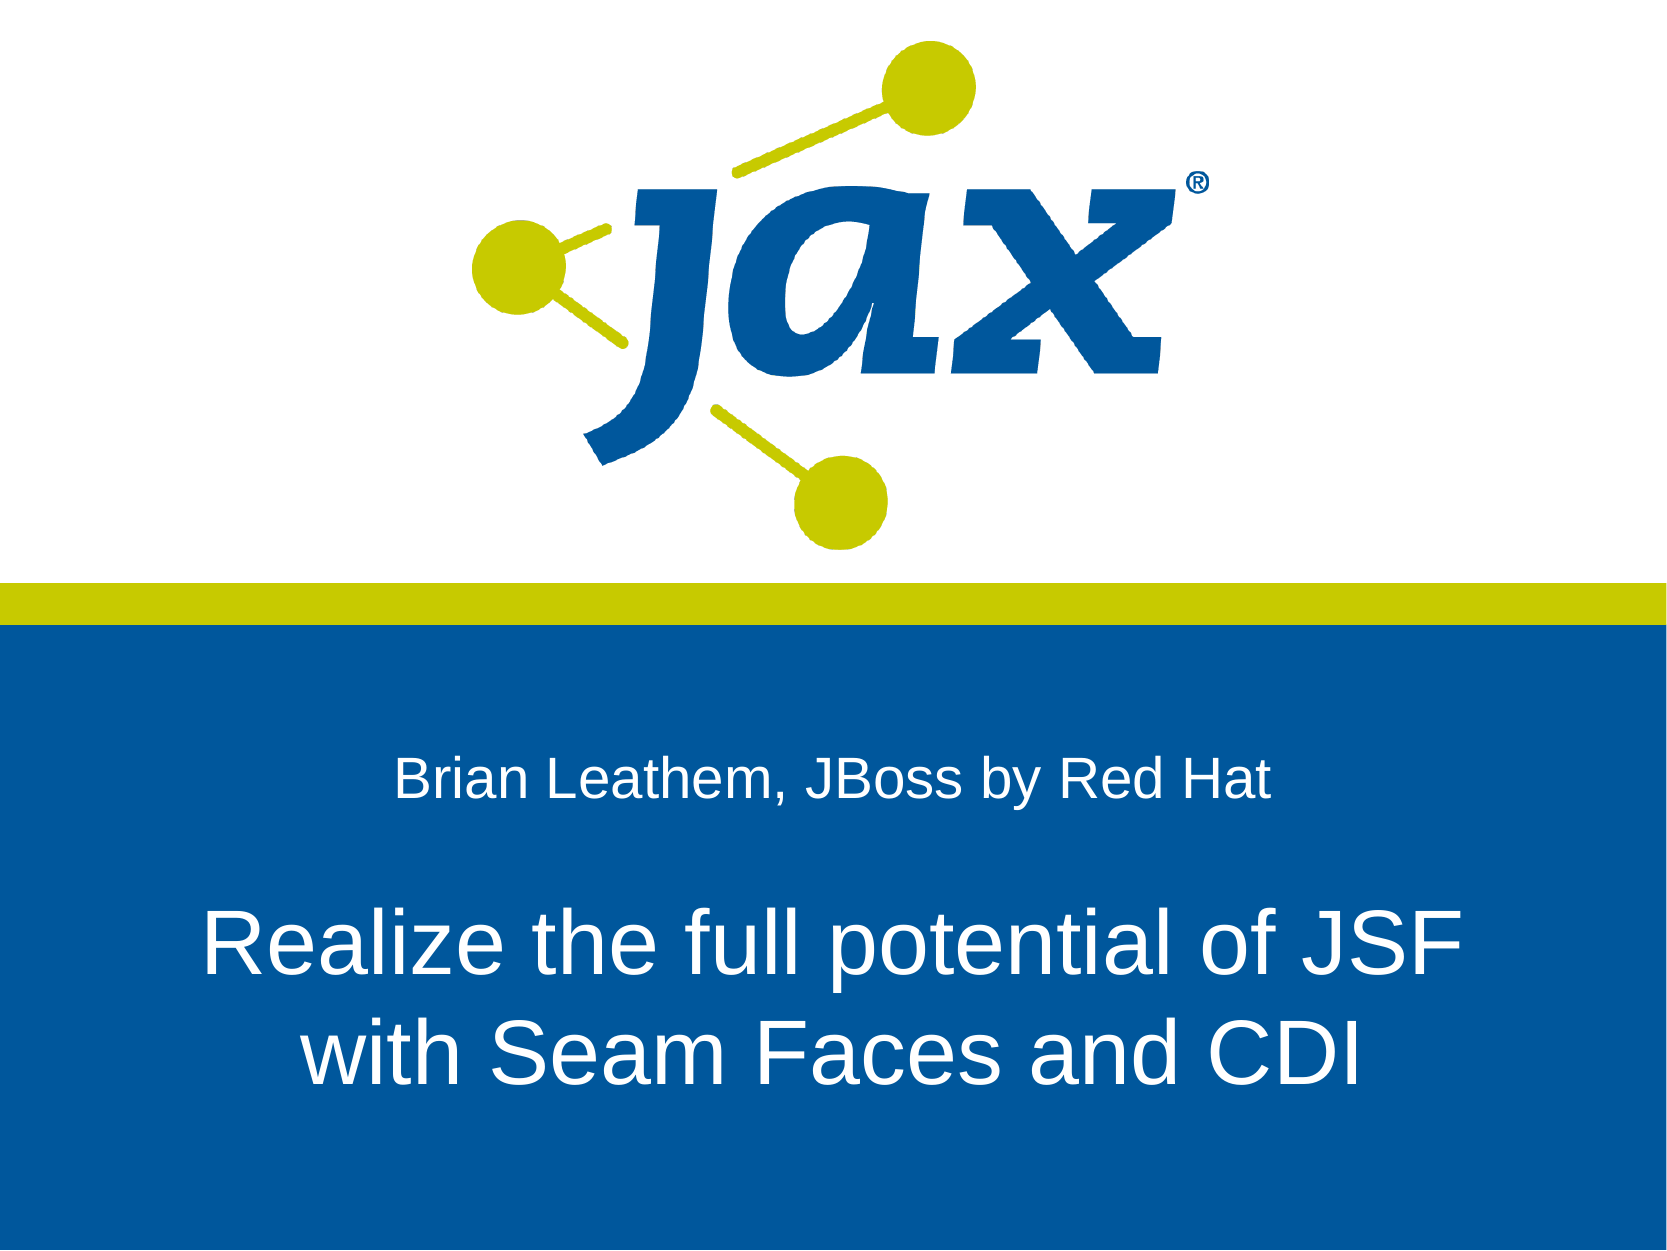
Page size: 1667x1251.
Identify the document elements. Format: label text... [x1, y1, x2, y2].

picture [472, 41, 1209, 550]
title Brian Leathem, JBoss by Red Hat [195, 712, 1471, 838]
text_box Realize the full potential of JSF with Seam Faces and CDI [158, 874, 1509, 1163]
